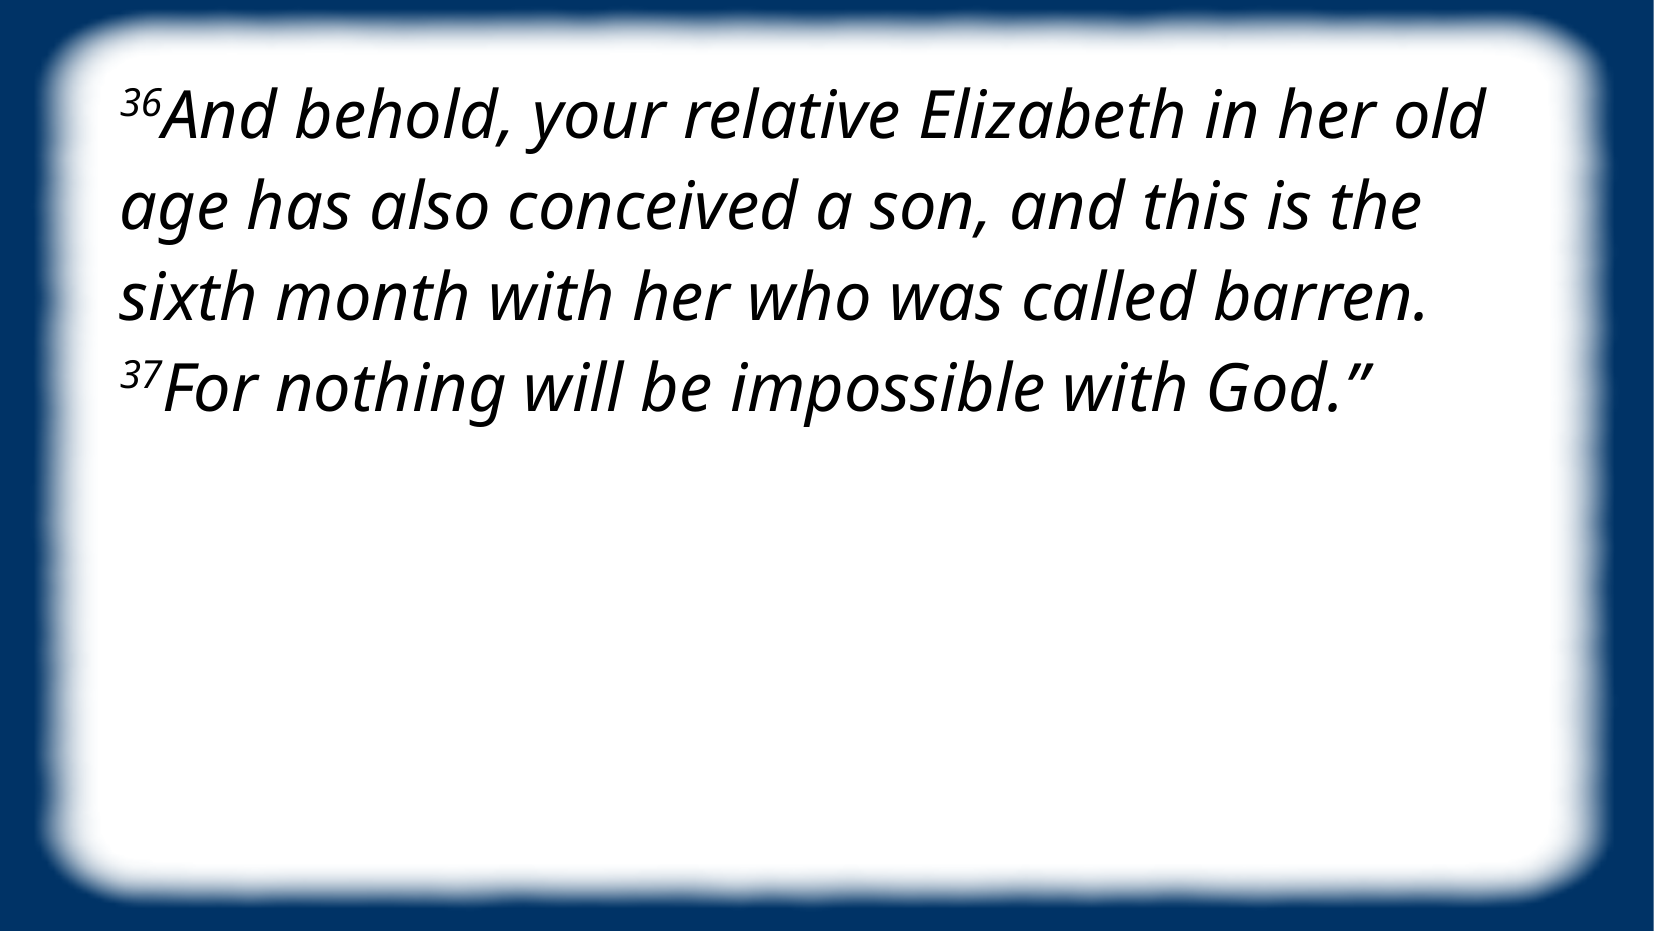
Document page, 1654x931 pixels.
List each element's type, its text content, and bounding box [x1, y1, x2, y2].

text_box 36And behold, your relative Elizabeth in her old age has also conceived a son, and this is the sixth month with her who was called barren. 37For nothing will be impossible with God.” [105, 60, 1561, 430]
picture [0, 0, 1654, 931]
